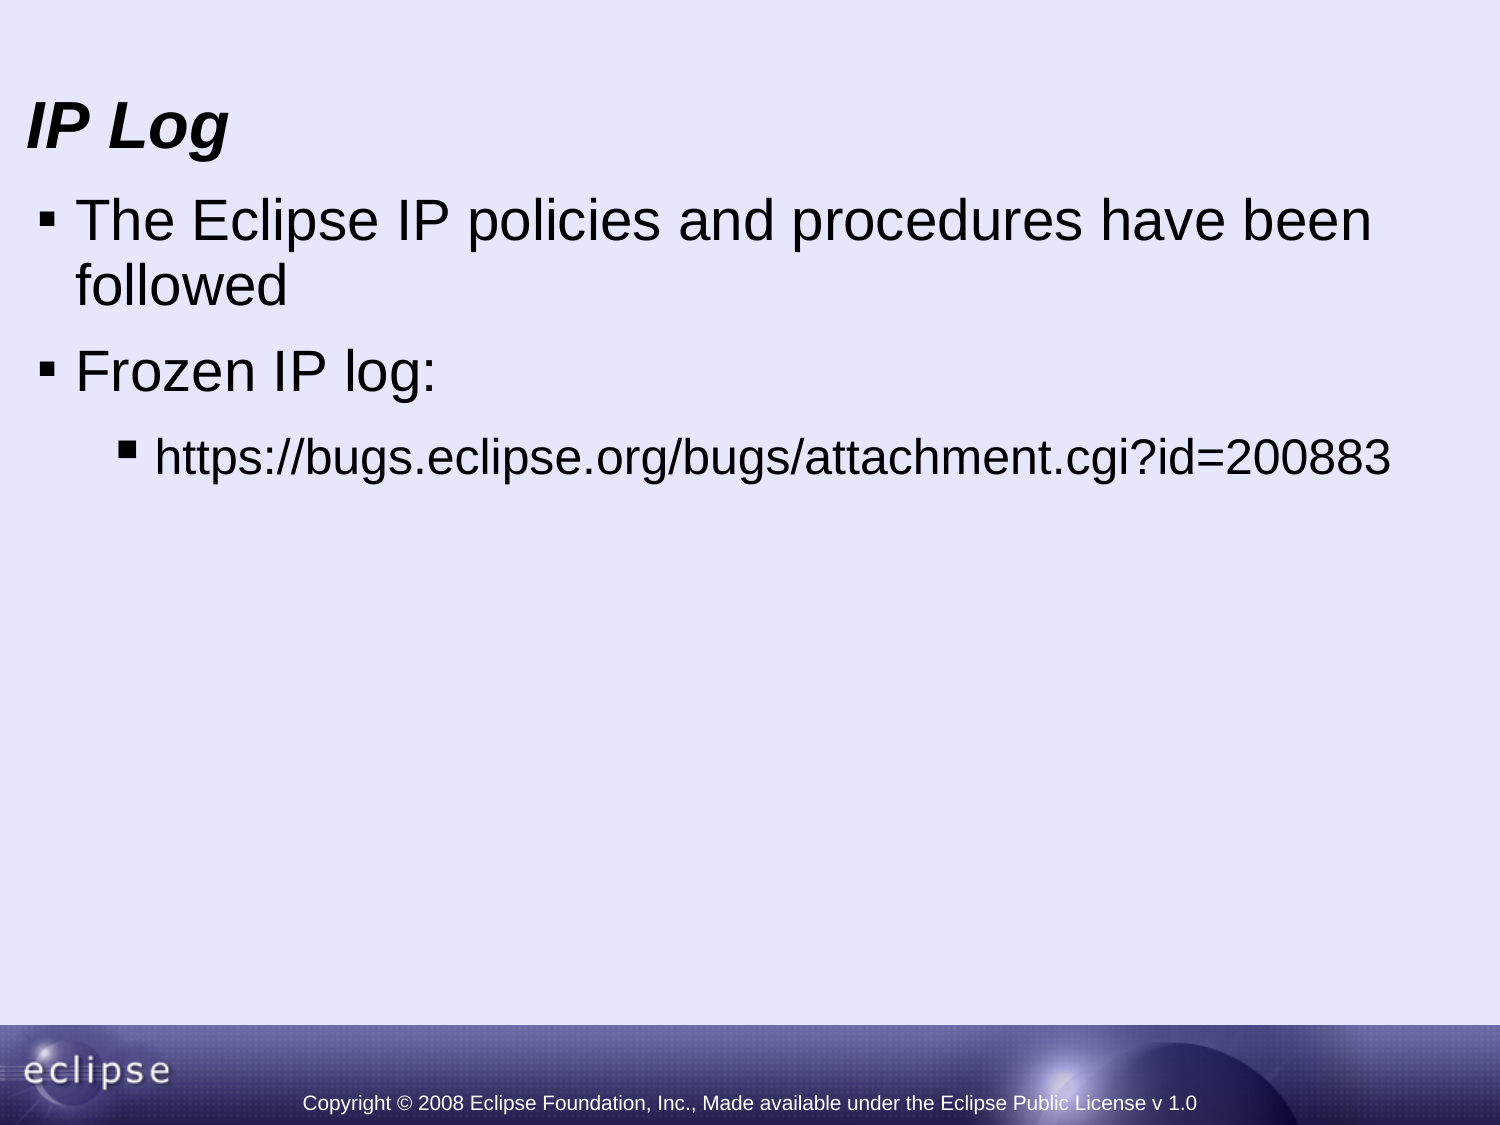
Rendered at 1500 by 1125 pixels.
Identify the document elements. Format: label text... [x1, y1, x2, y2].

list The Eclipse IP policies and procedures have been followed Frozen IP log: https://bugs.eclipse.org/bugs/attachment.cgi?id=200883 [37, 187, 1463, 1021]
picture [0, 1025, 1500, 1125]
title IP Log [26, 84, 1474, 172]
